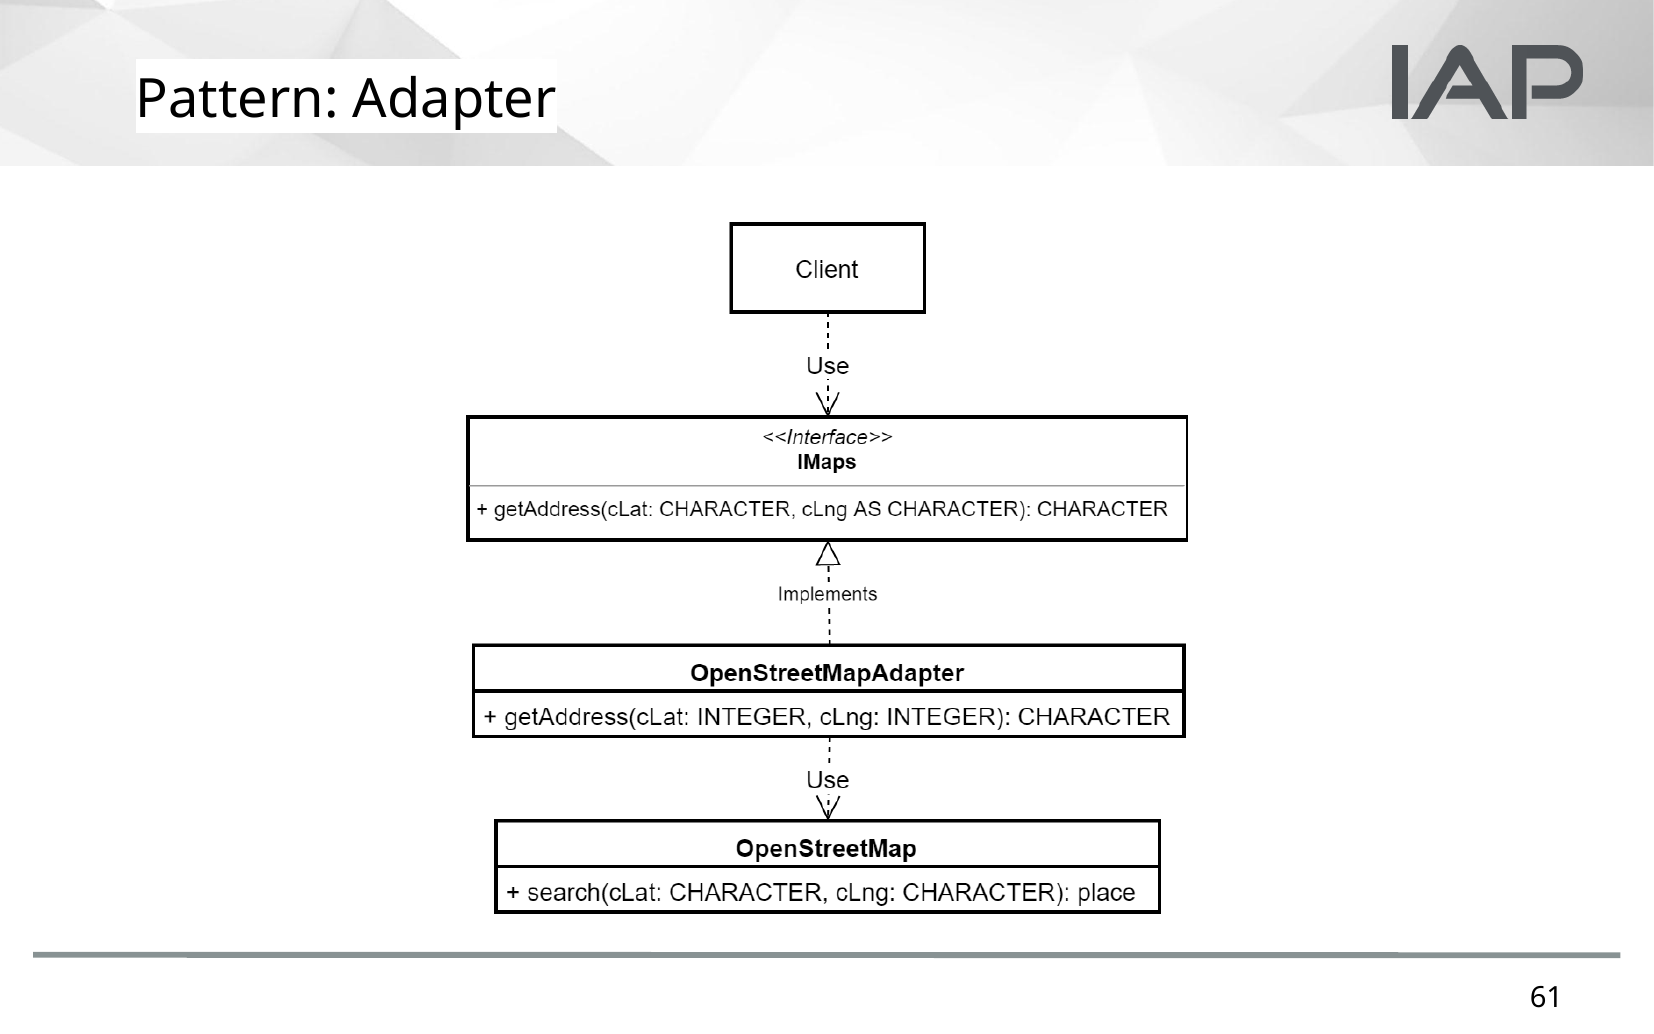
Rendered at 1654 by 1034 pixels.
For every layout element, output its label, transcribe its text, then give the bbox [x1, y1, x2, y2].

title Pattern: Adapter [135, 41, 1264, 152]
picture [465, 221, 1188, 916]
picture [0, 0, 1654, 166]
